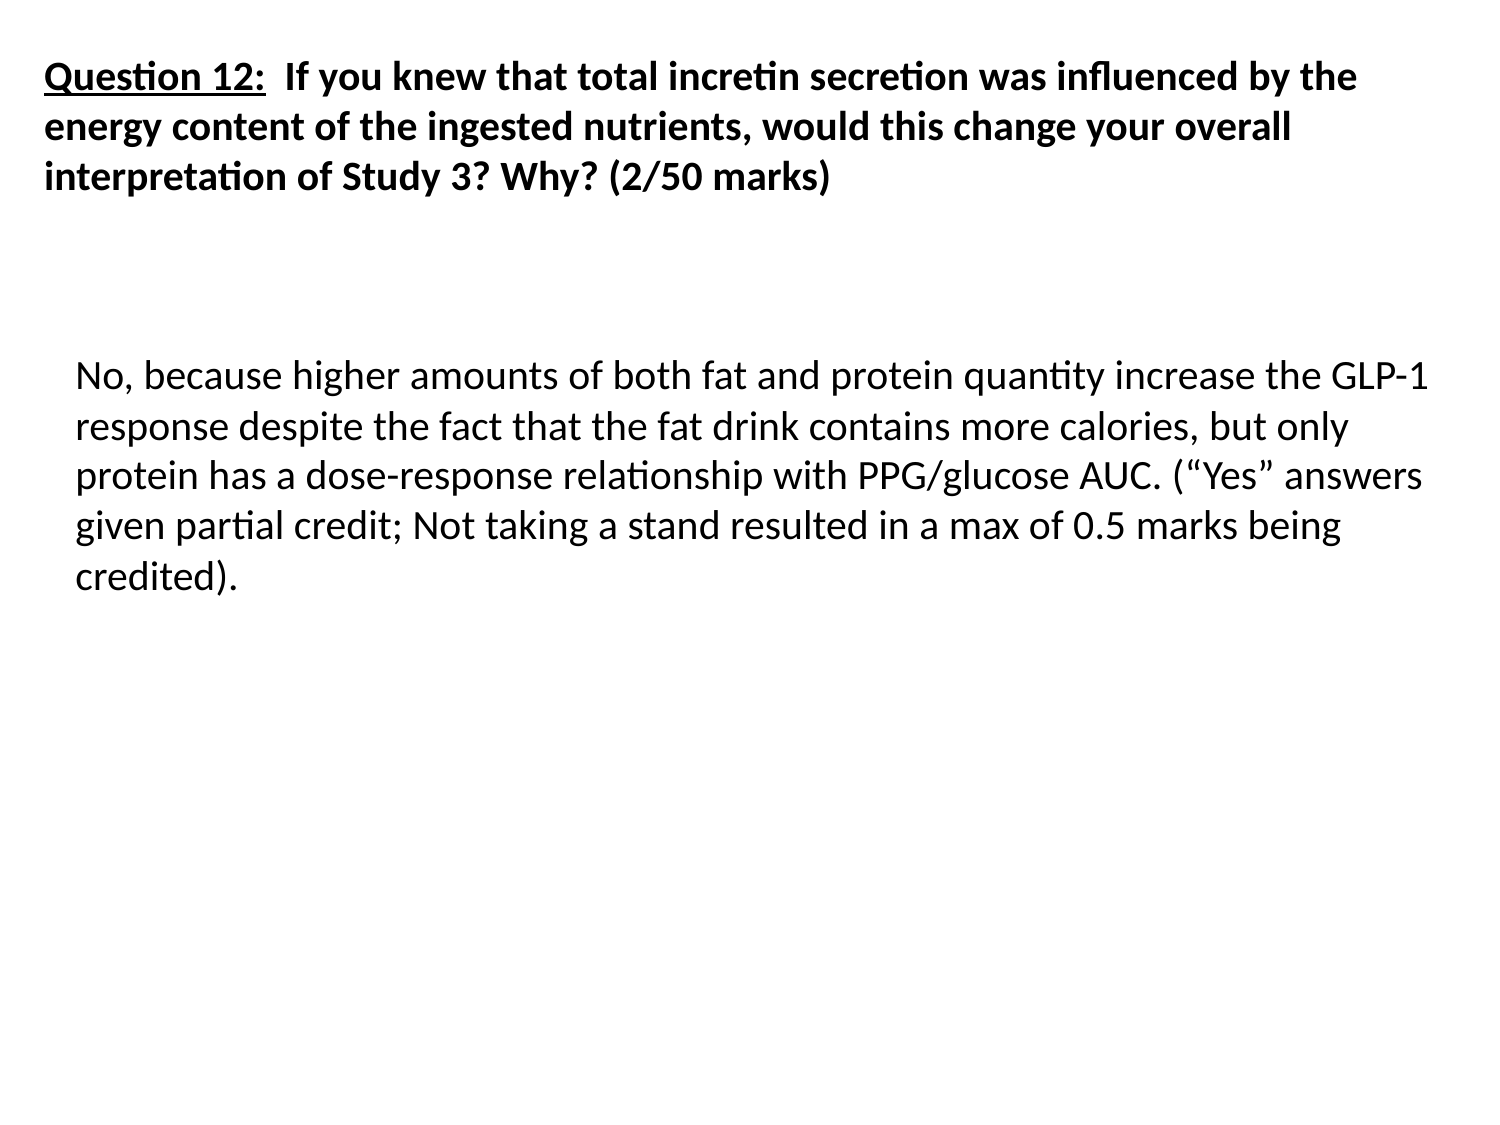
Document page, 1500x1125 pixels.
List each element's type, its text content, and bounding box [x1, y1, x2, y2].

text_box No, because higher amounts of both fat and protein quantity increase the GLP-1 response despite the fact that the fat drink contains more calories, but only protein has a dose-response relationship with PPG/glucose AUC. (“Yes” answers given partial credit; Not taking a stand resulted in a max of 0.5 marks being credited). [60, 160, 1474, 676]
text_box Question 12: If you knew that total incretin secretion was influenced by the energy content of the ingested nutrients, would this change your overall interpretation of Study 3? Why? (2/50 marks) [29, 41, 1478, 407]
